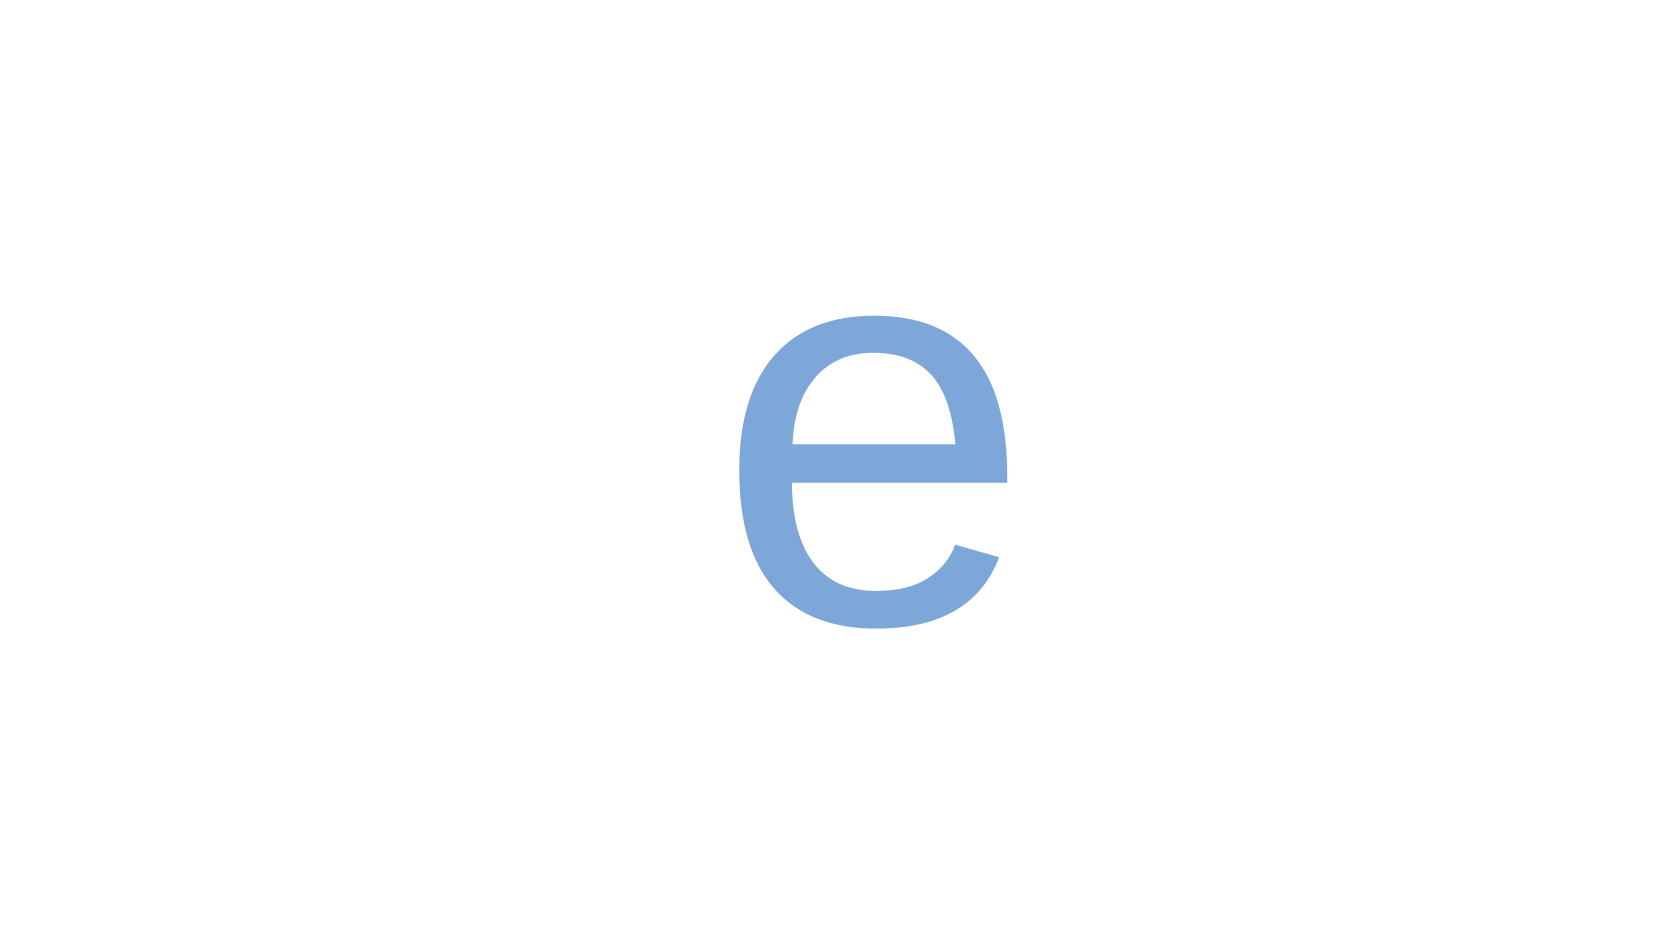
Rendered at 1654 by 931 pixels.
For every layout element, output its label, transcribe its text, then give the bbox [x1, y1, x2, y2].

text_box e [708, 106, 1040, 745]
